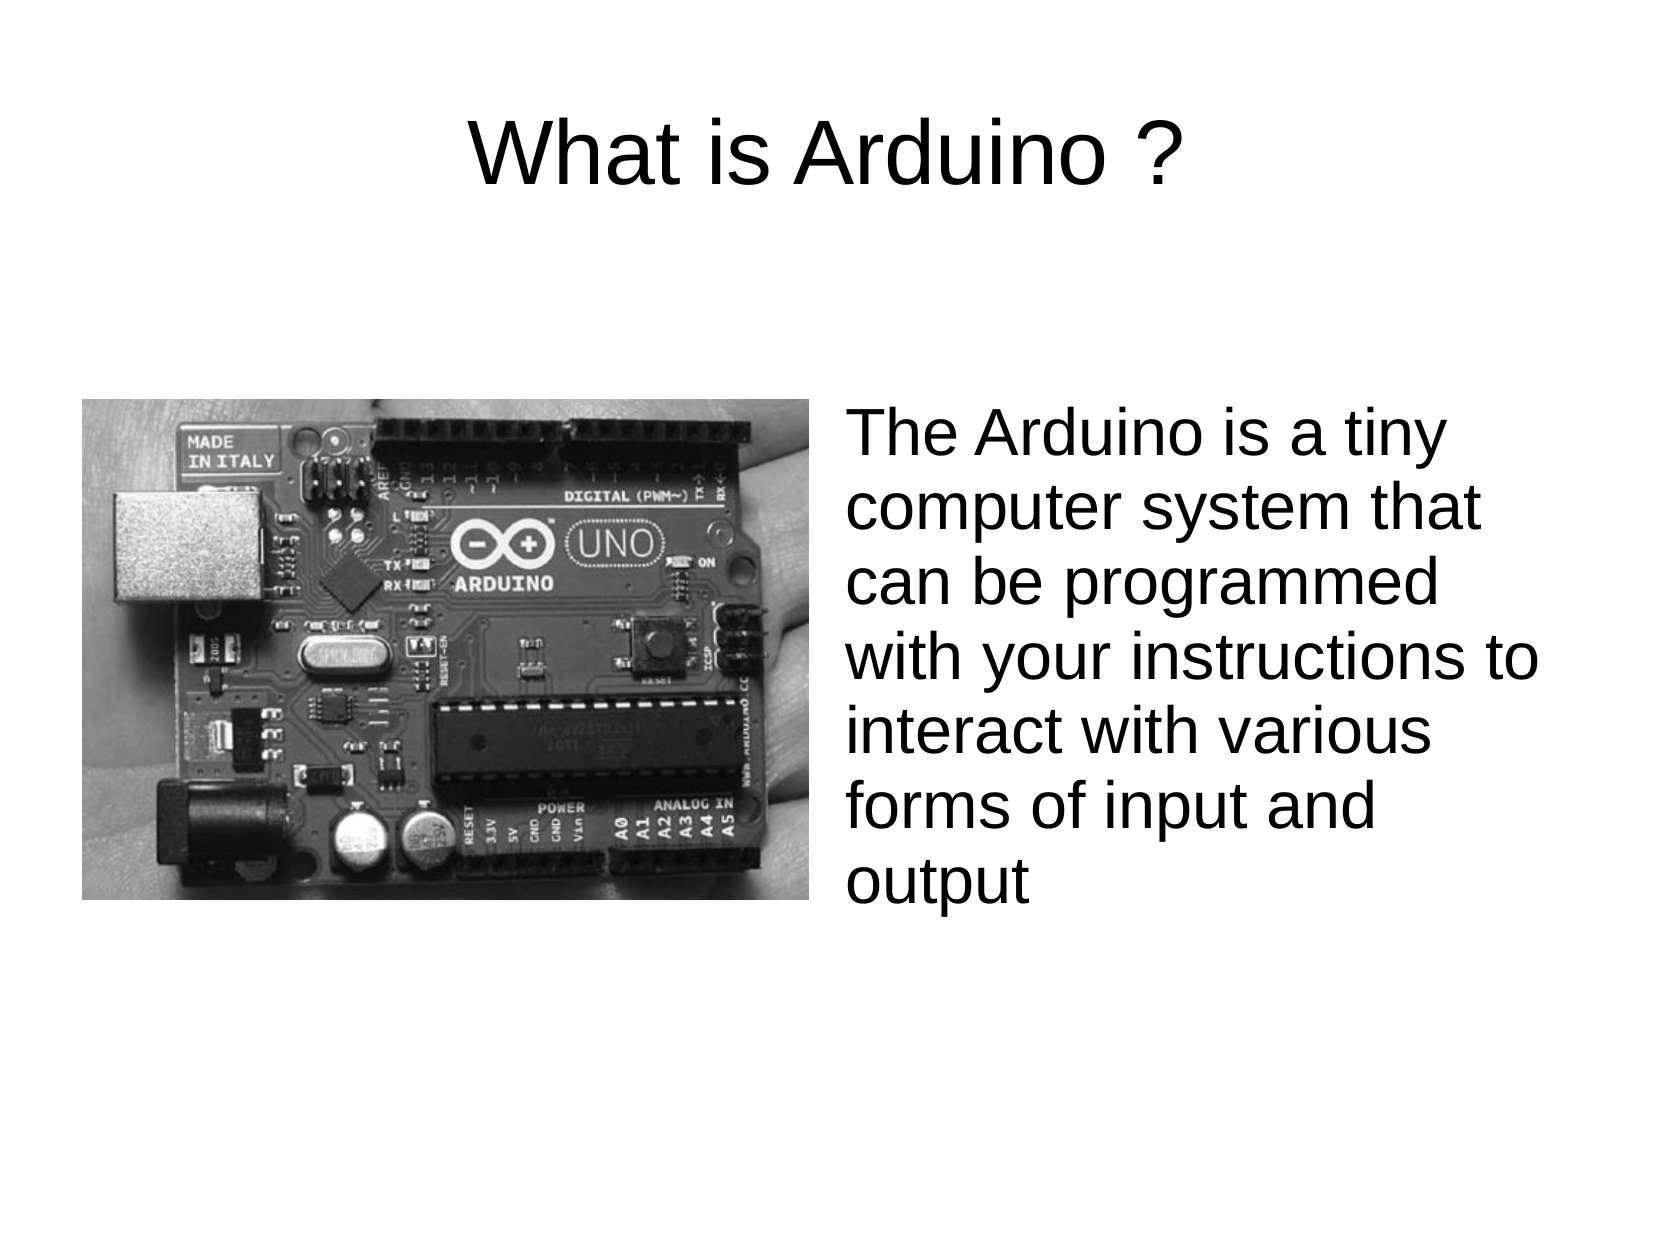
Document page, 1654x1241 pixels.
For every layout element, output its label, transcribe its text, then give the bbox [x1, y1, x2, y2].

title What is Arduino ? [82, 49, 1571, 257]
list The Arduino is a tiny computer system that can be programmed with your instructions to interact with various forms of input and output [845, 290, 1572, 1010]
picture [82, 399, 809, 900]
